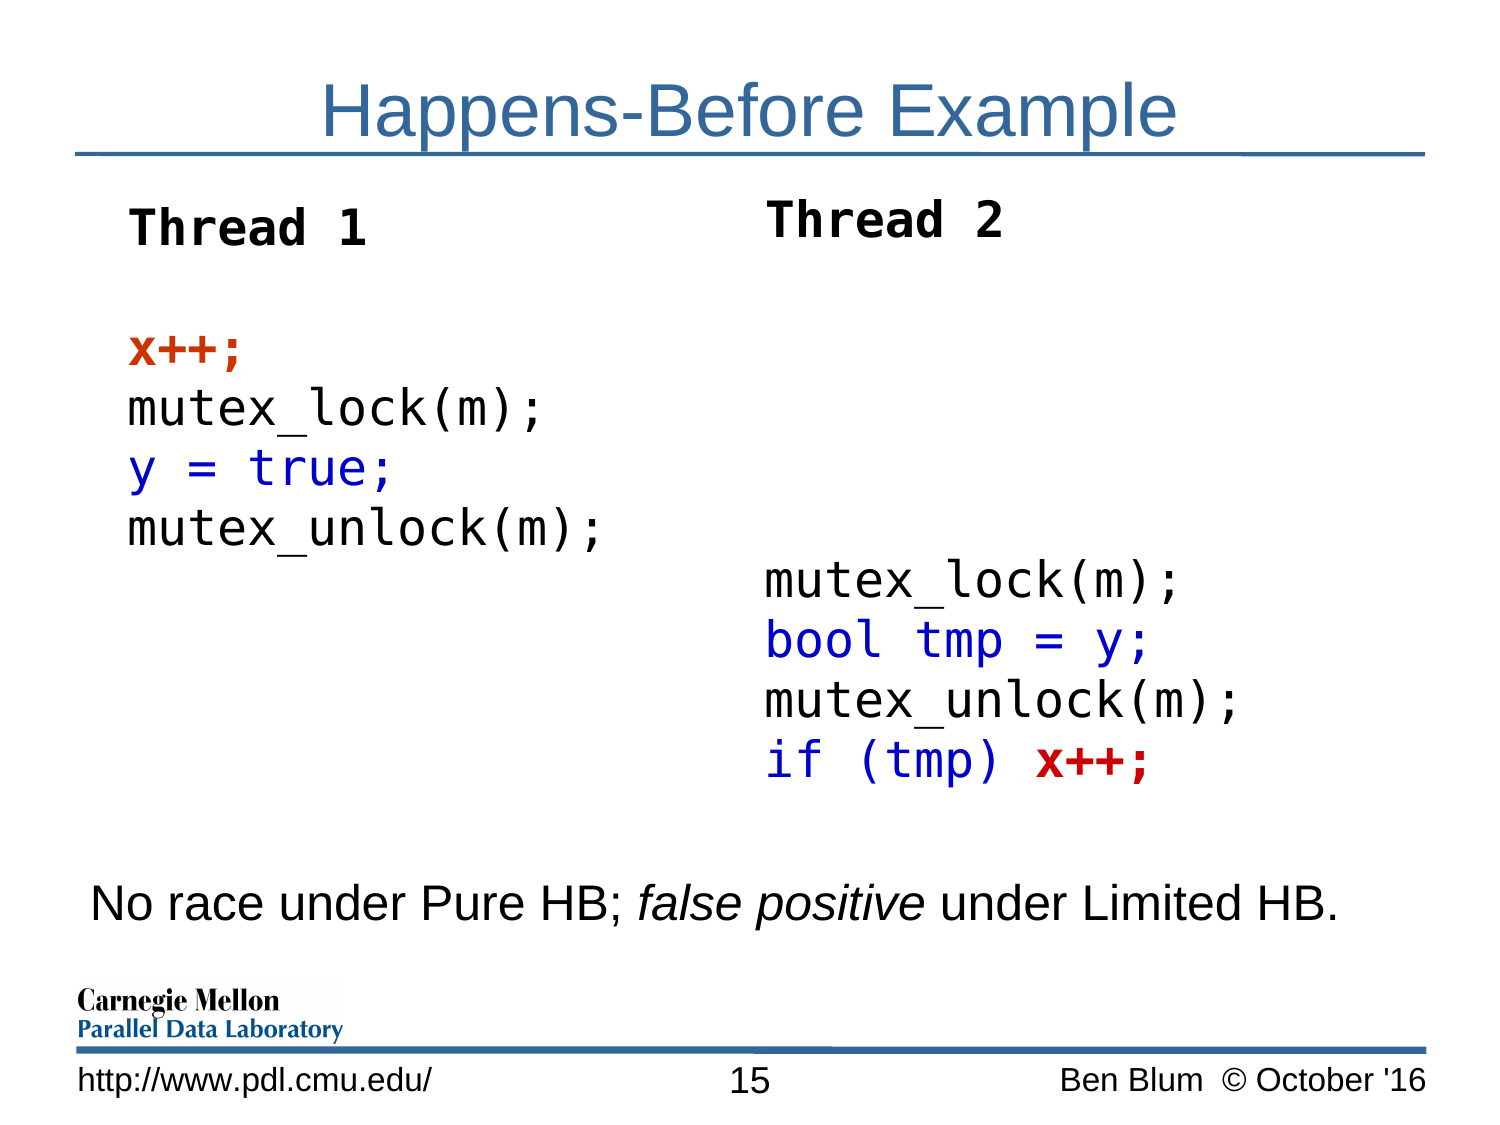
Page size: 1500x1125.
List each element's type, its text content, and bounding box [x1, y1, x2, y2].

text_box Thread 2 mutex_lock(m); bool tmp = y; mutex_unlock(m); if (tmp) x++; [750, 180, 1388, 862]
list No race under Pure HB; false positive under Limited HB. [75, 862, 1500, 1125]
title Happens-Before Example [112, 50, 1388, 163]
text_box Thread 1 x++; mutex_lock(m); y = true; mutex_unlock(m); [112, 187, 750, 862]
